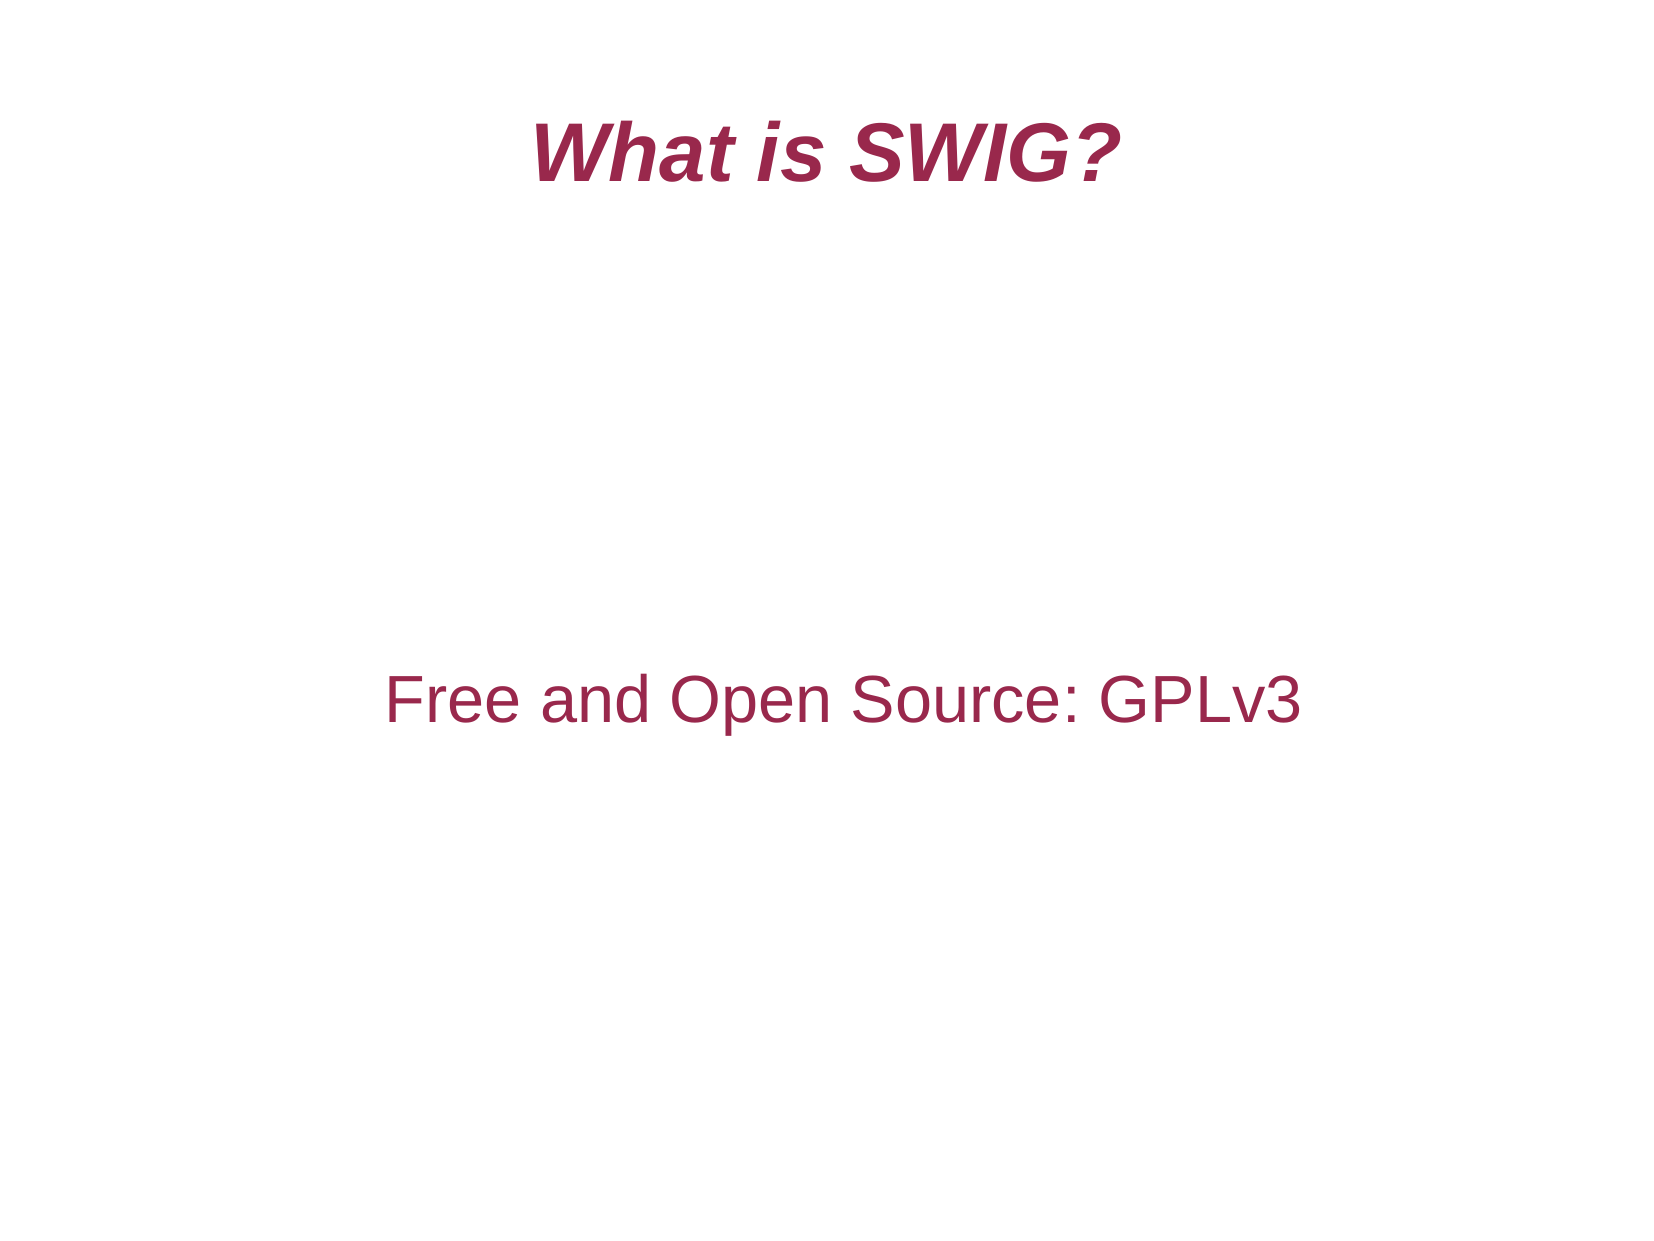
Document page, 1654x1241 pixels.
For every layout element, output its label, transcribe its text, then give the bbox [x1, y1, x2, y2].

title What is SWIG? [82, 49, 1571, 257]
subtitle Free and Open Source: GPLv3 [82, 290, 1571, 1109]
